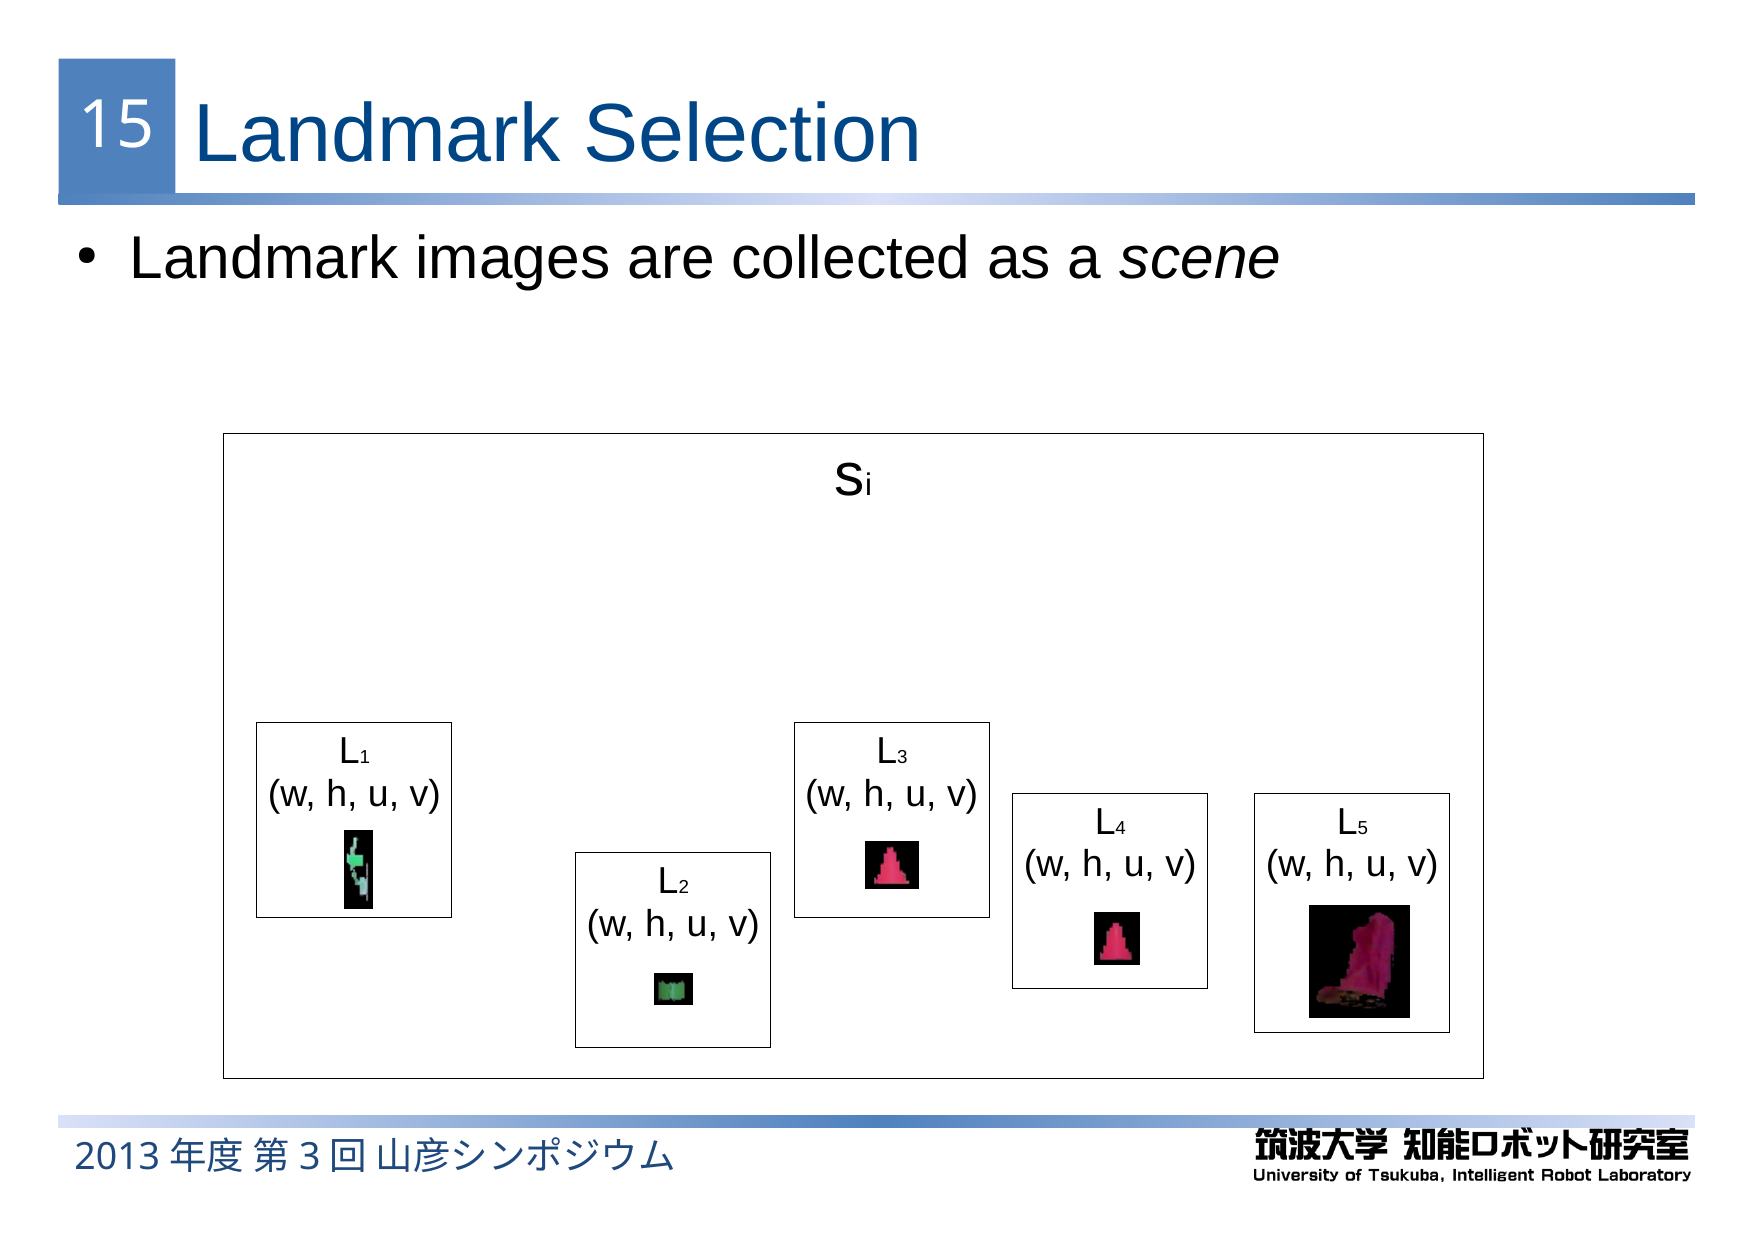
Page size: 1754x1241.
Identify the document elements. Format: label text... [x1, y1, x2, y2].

list Landmark images are collected as a scene [58, 223, 1696, 374]
title Landmark Selection [193, 61, 1651, 205]
text_box si [223, 433, 1484, 1079]
picture [1252, 1127, 1691, 1182]
